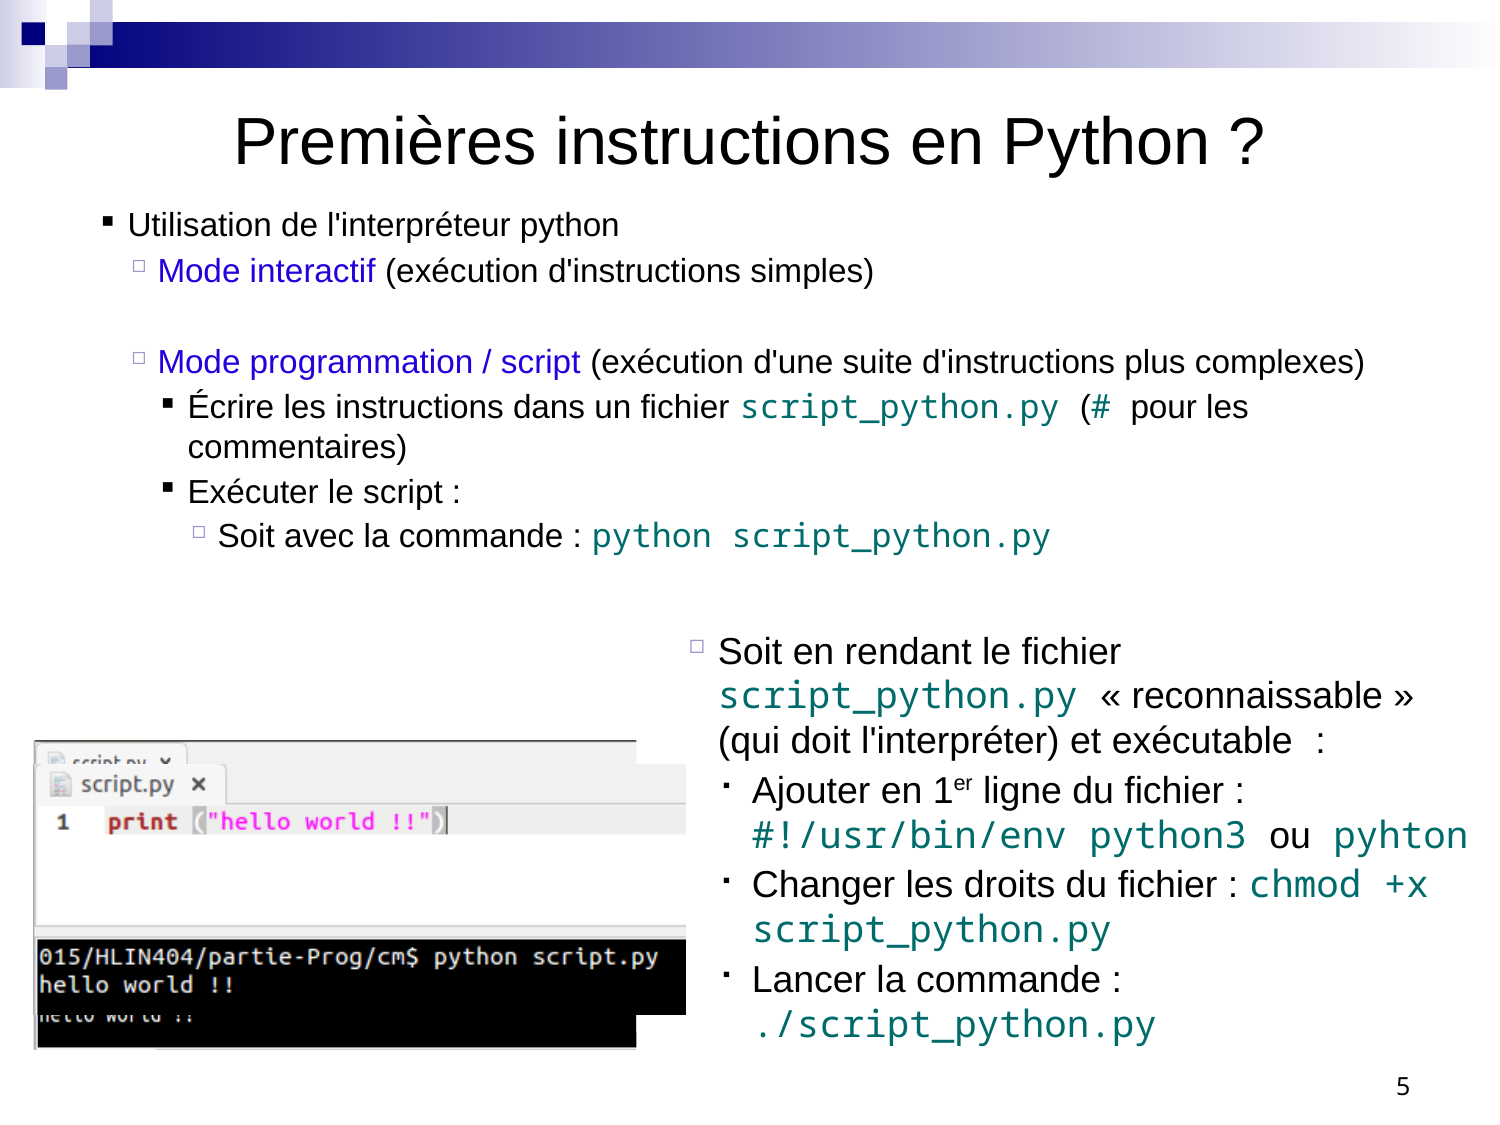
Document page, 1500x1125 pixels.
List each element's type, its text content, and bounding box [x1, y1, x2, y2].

list Soit en rendant le fichier script_python.py « reconnaissable » (qui doit l'interpréter) et exécutable : Ajouter en 1er ligne du fichier : #!/usr/bin/env python3 ou pyhton Changer les droits du fichier : chmod +x script_python.py Lancer la commande : ./script_python.py [572, 569, 1496, 1072]
picture [33, 740, 686, 1050]
list Utilisation de l'interpréteur python Mode interactif (exécution d'instructions simples) Mode programmation / script (exécution d'une suite d'instructions plus complexes) Écrire les instructions dans un fichier script_python.py (# pour les commentaires) Exécuter le script : Soit avec la commande : python script_python.py [86, 195, 1394, 652]
title Premières instructions en Python ? [75, 69, 1426, 207]
